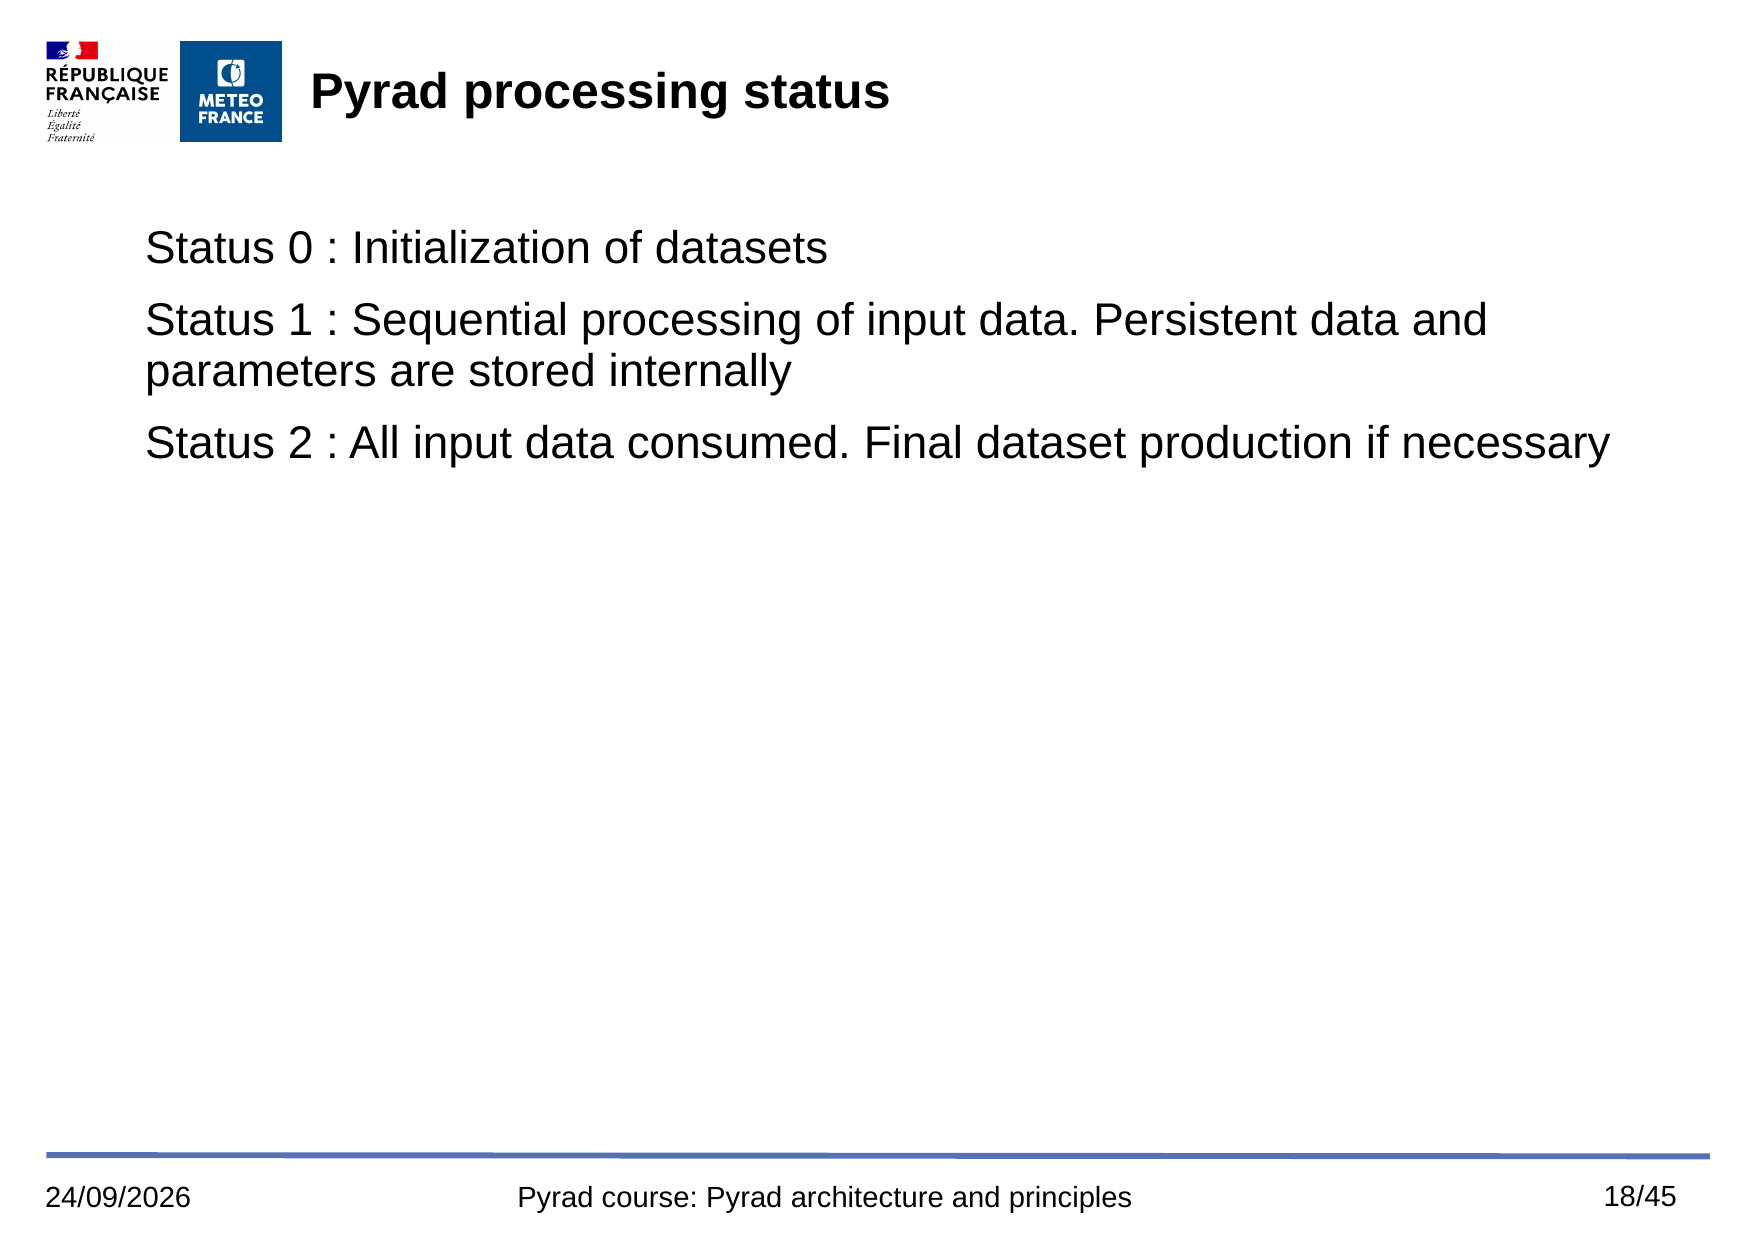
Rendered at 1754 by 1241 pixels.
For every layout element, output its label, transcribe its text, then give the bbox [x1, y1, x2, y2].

list Status 0 : Initialization of datasets Status 1 : Sequential processing of input data. Persistent data and parameters are stored internally Status 2 : All input data consumed. Final dataset production if necessary [44, 222, 1712, 1118]
picture [180, 41, 282, 142]
picture [46, 41, 172, 142]
title Pyrad processing status [310, 40, 1697, 142]
